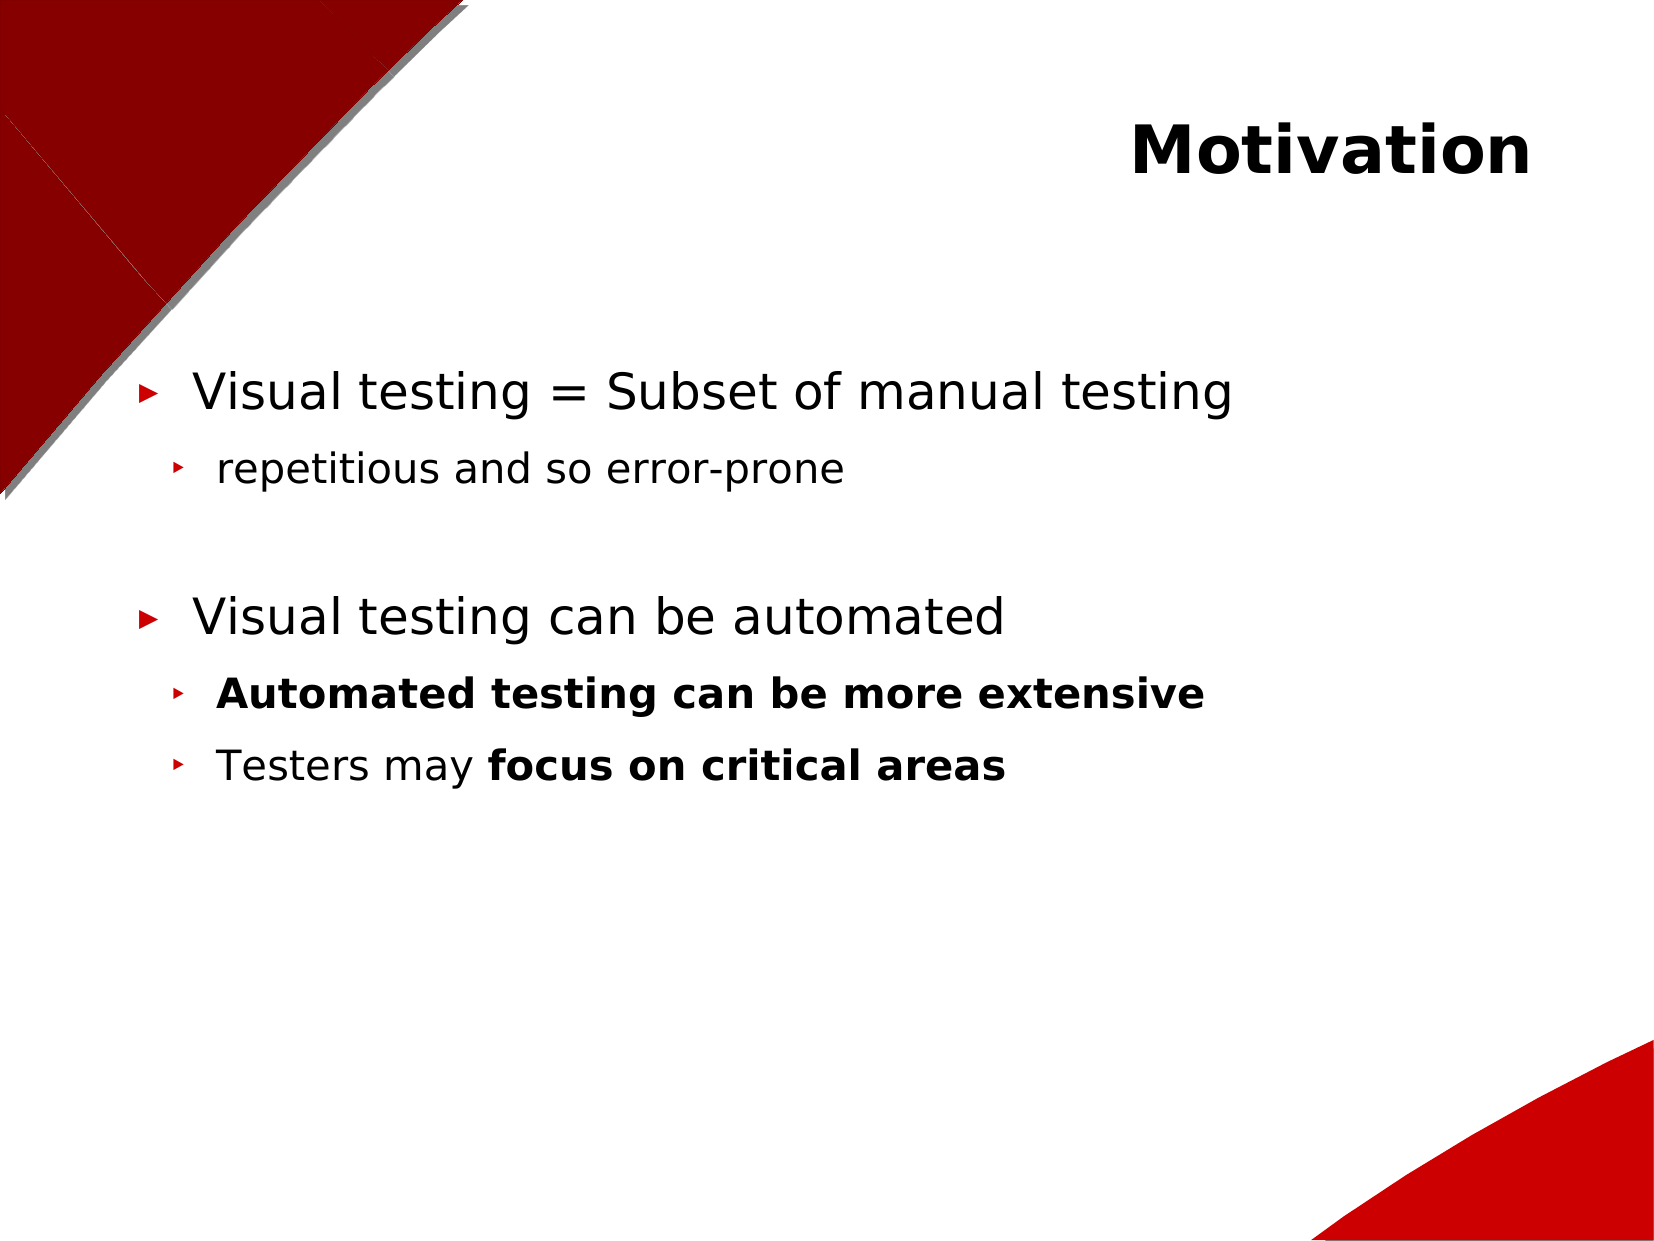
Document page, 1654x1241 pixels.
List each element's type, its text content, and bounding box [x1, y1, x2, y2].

list Visual testing = Subset of manual testing repetitious and so error-prone Visual testing can be automated Automated testing can be more extensive Testers may focus on critical areas [121, 362, 1561, 1154]
title Motivation [121, 46, 1534, 254]
